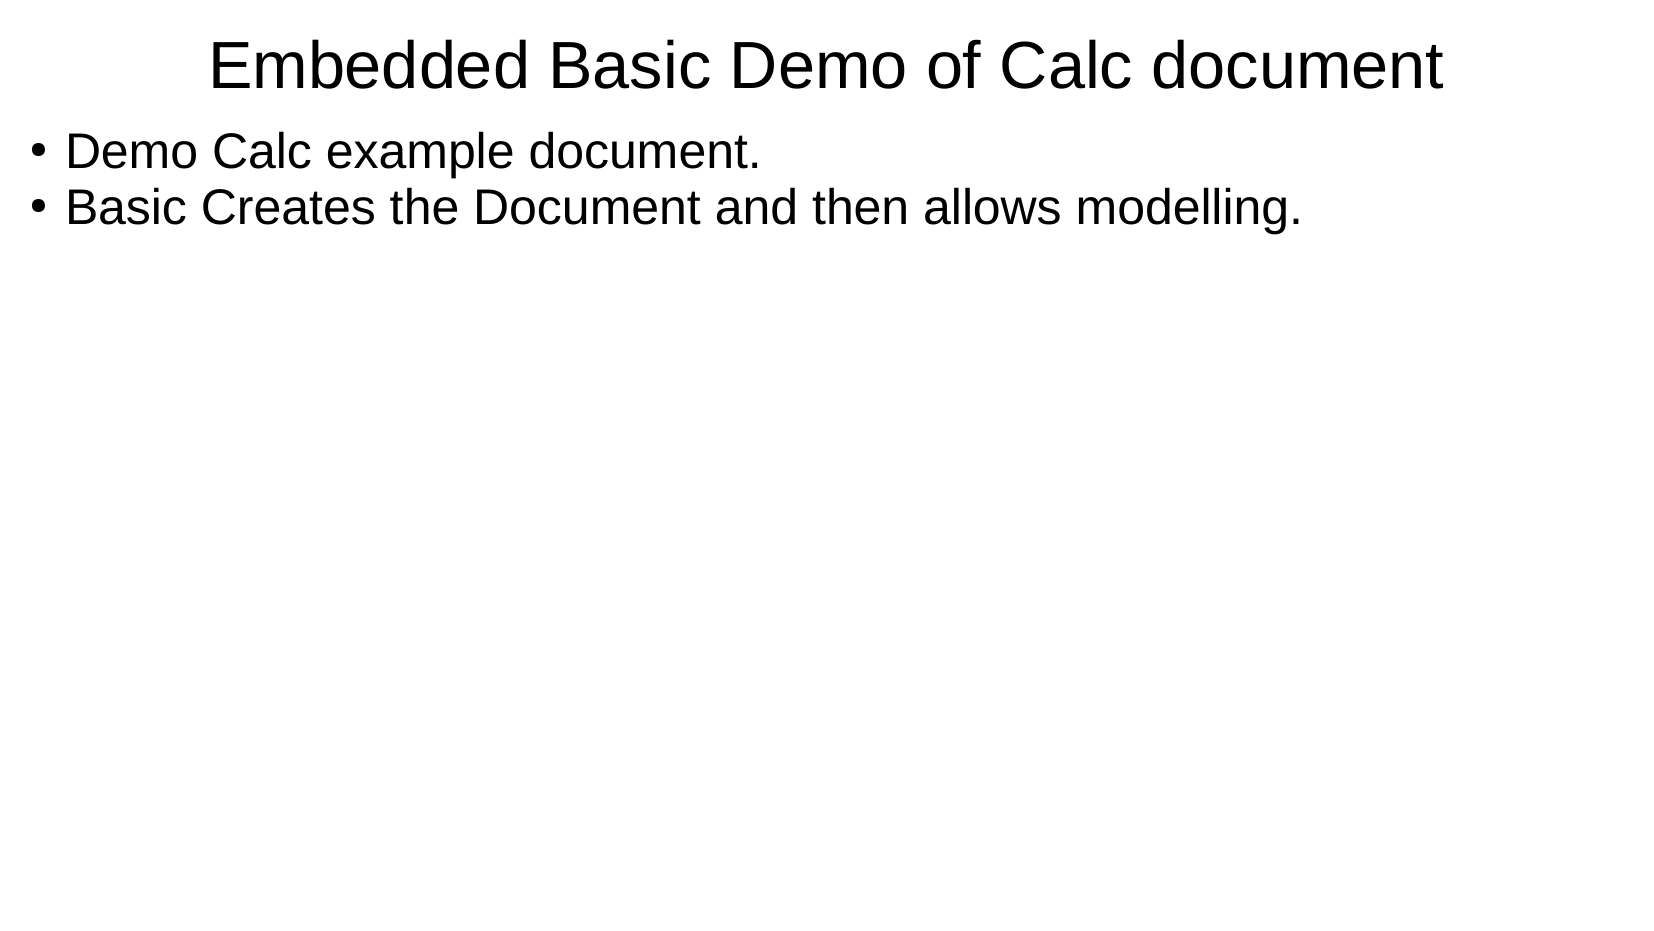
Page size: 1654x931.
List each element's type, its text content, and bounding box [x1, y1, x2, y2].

subtitle Demo Calc example document. Basic Creates the Document and then allows modelling. [29, 123, 1622, 291]
title Embedded Basic Demo of Calc document [82, 27, 1571, 103]
